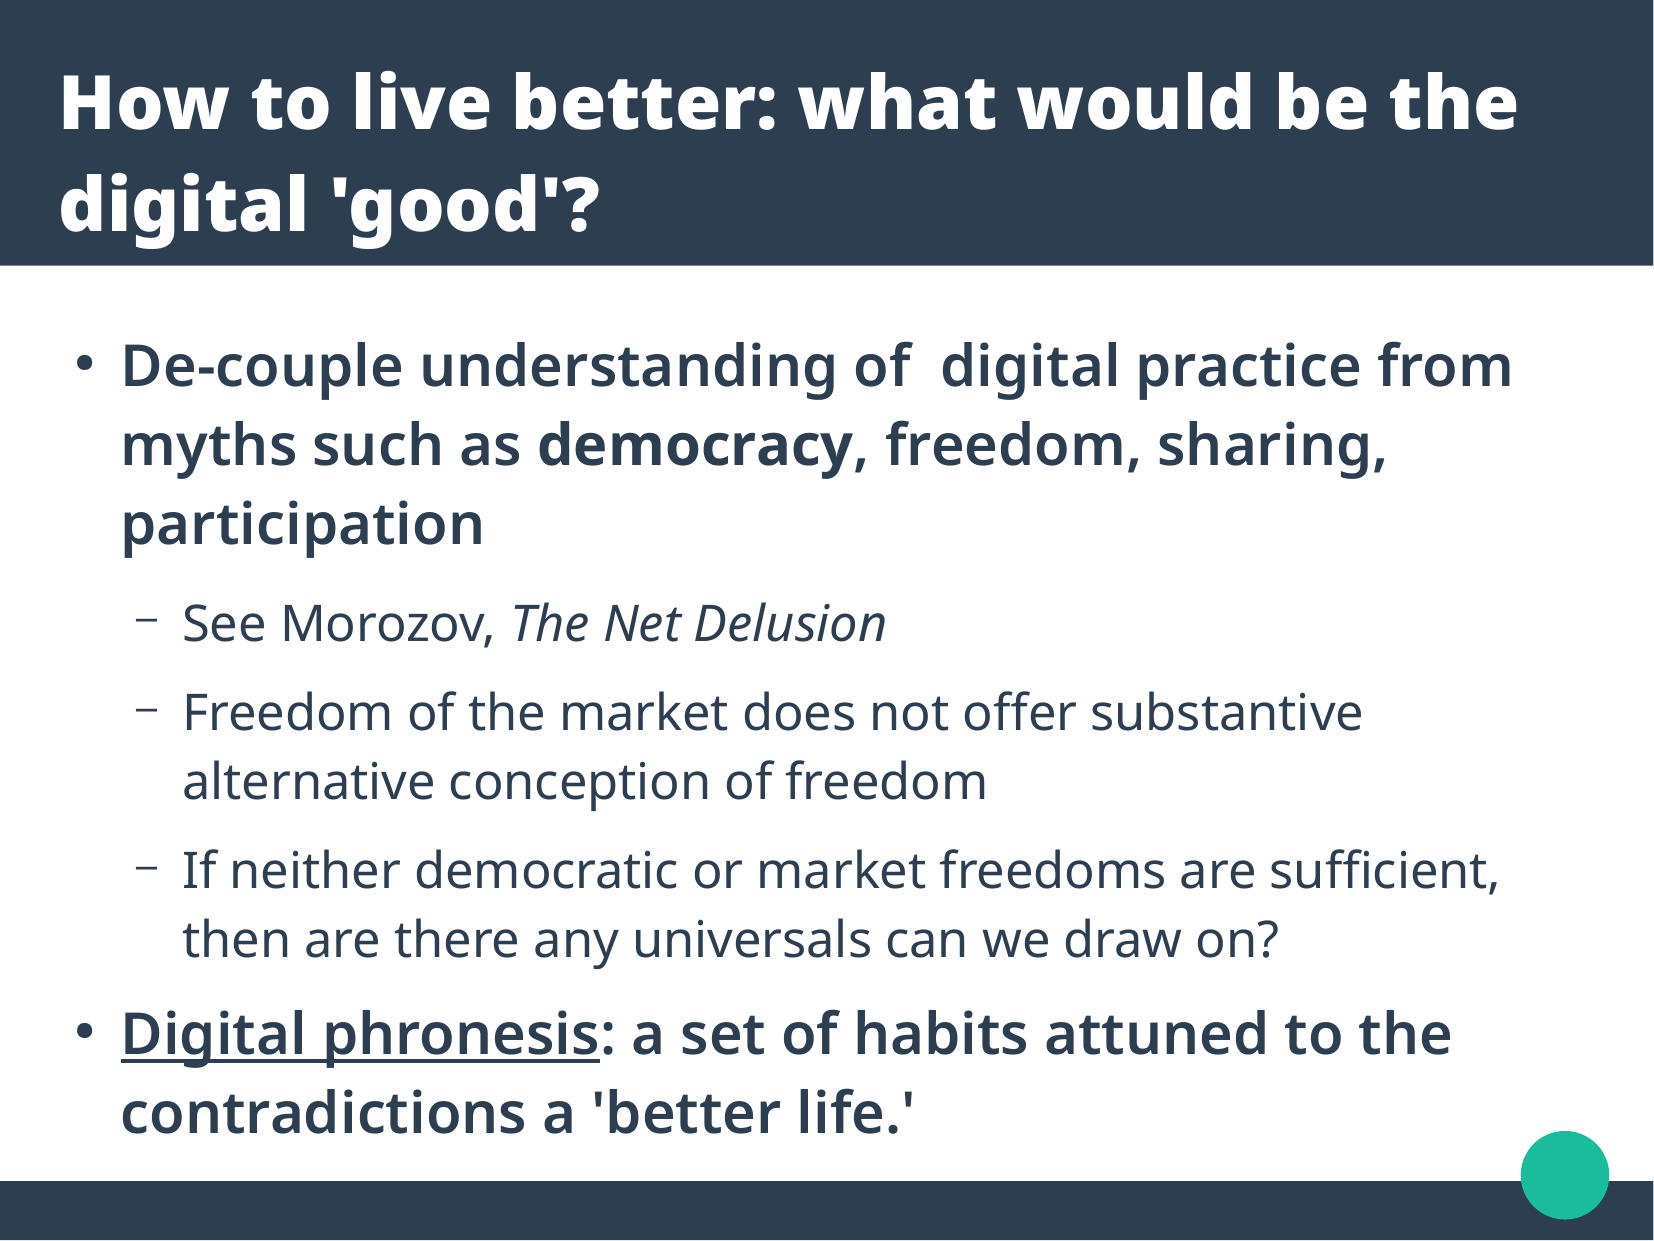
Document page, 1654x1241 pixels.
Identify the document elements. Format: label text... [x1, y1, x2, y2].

list De-couple understanding of digital practice from myths such as democracy, freedom, sharing, participation See Morozov, The Net Delusion Freedom of the market does not offer substantive alternative conception of freedom If neither democratic or market freedoms are sufficient, then are there any universals can we draw on? Digital phronesis: a set of habits attuned to the contradictions a 'better life.' [59, 324, 1595, 1152]
title How to live better: what would be the digital 'good'? [59, 49, 1595, 207]
